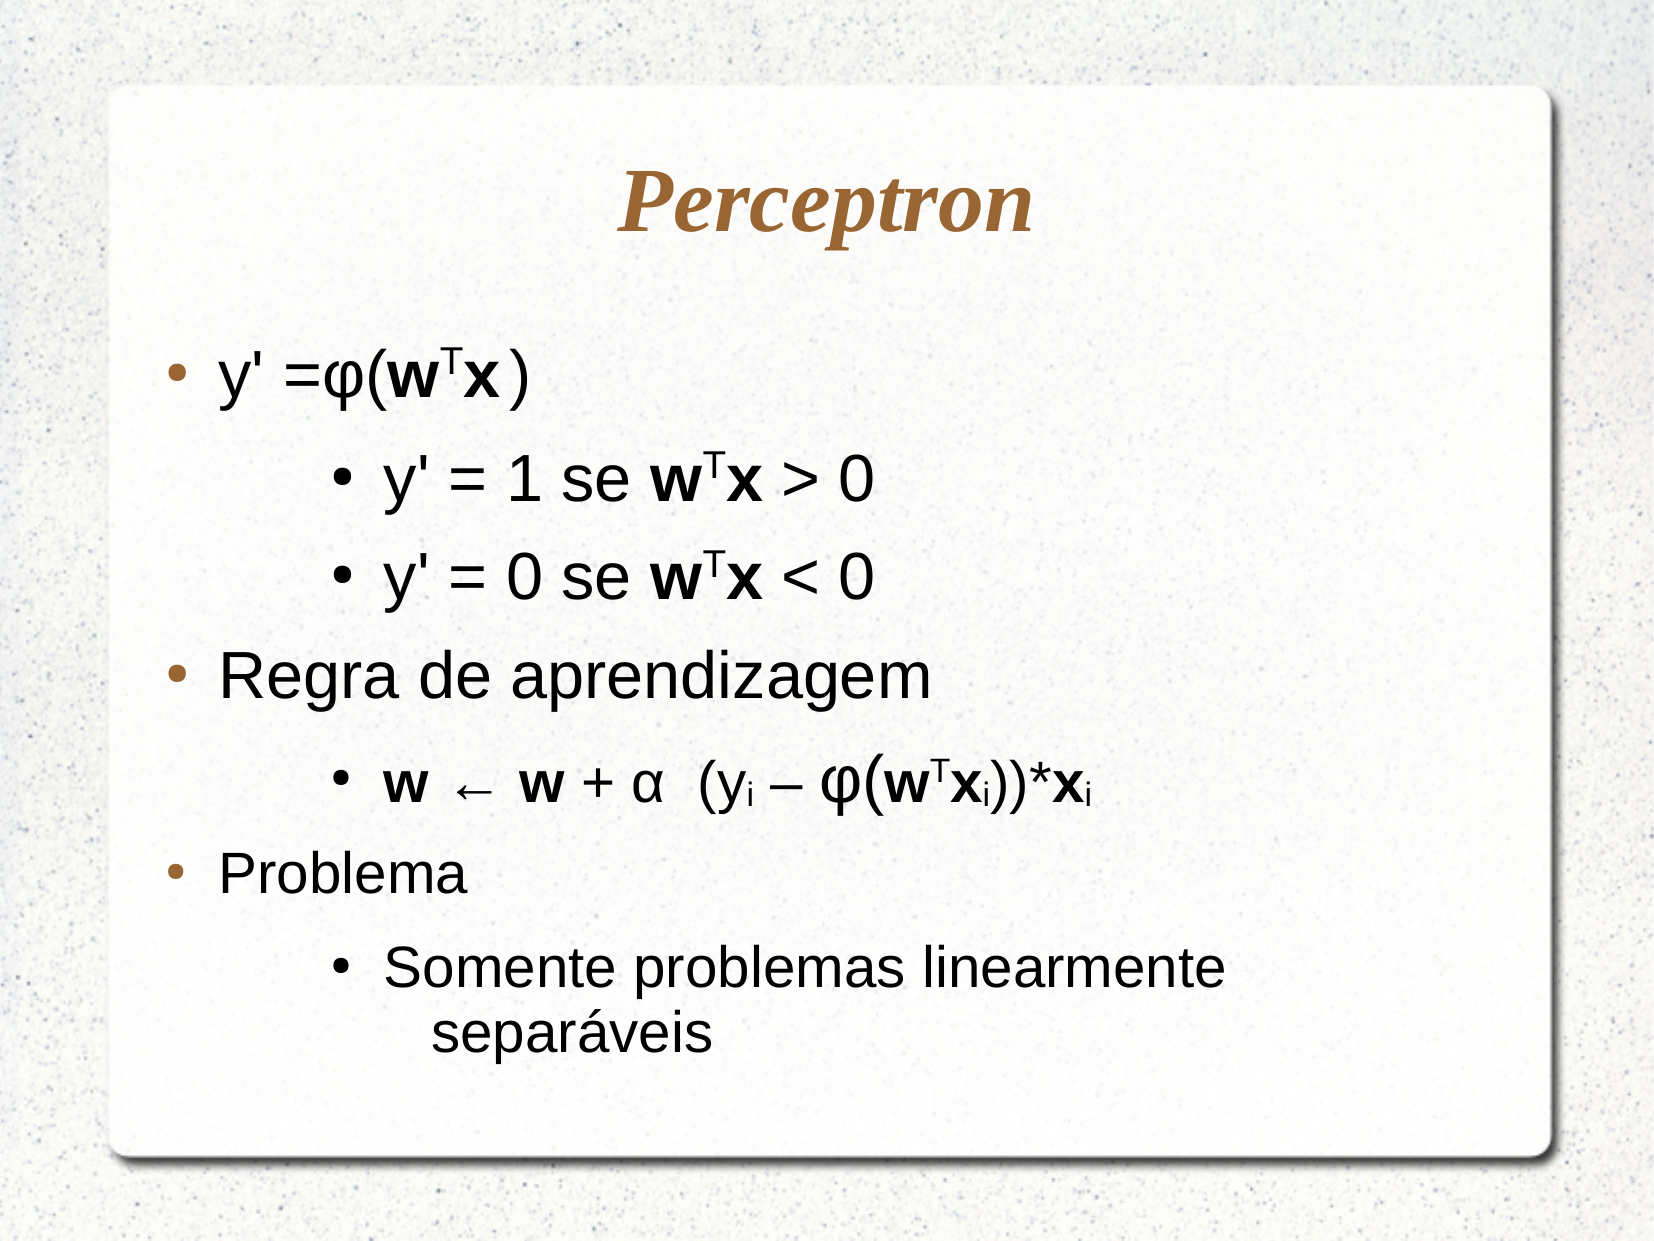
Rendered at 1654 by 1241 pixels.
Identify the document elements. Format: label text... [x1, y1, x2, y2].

title Perceptron [118, 96, 1536, 304]
list y' =φ(wTx ) y' = 1 se wTx > 0 y' = 0 se wTx < 0 Regra de aprendizagem w ← w + α (yi – φ(wTxi))*xi Problema Somente problemas linearmente separáveis [147, 336, 1506, 1241]
picture [0, 0, 1654, 1241]
